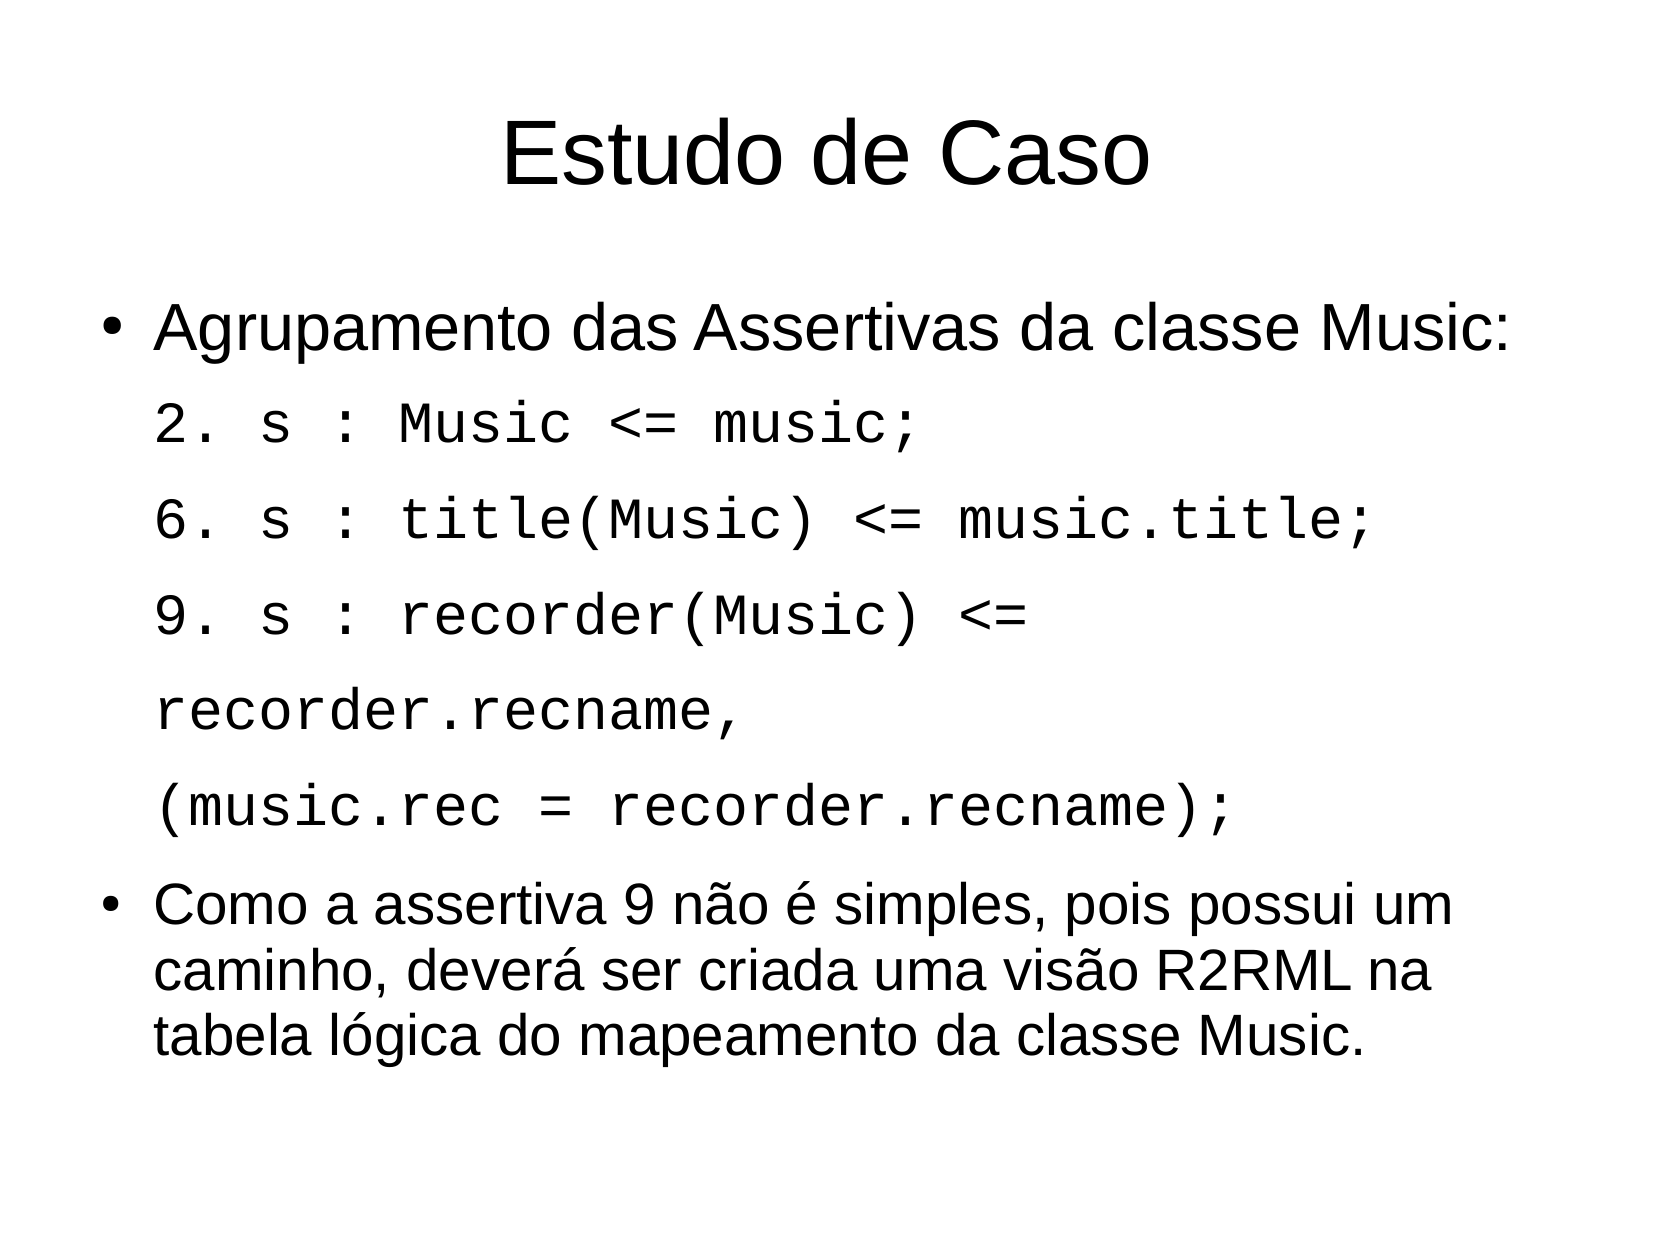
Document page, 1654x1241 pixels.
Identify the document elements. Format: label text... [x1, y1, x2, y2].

title Estudo de Caso [82, 49, 1571, 257]
list Agrupamento das Assertivas da classe Music: 2. s : Music <= music; 6. s : title(Music) <= music.title; 9. s : recorder(Music) <= recorder.recname, (music.rec = recorder.recname); Como a assertiva 9 não é simples, pois possui um caminho, deverá ser criada uma visão R2RML na tabela lógica do mapeamento da classe Music. [82, 290, 1571, 1143]
